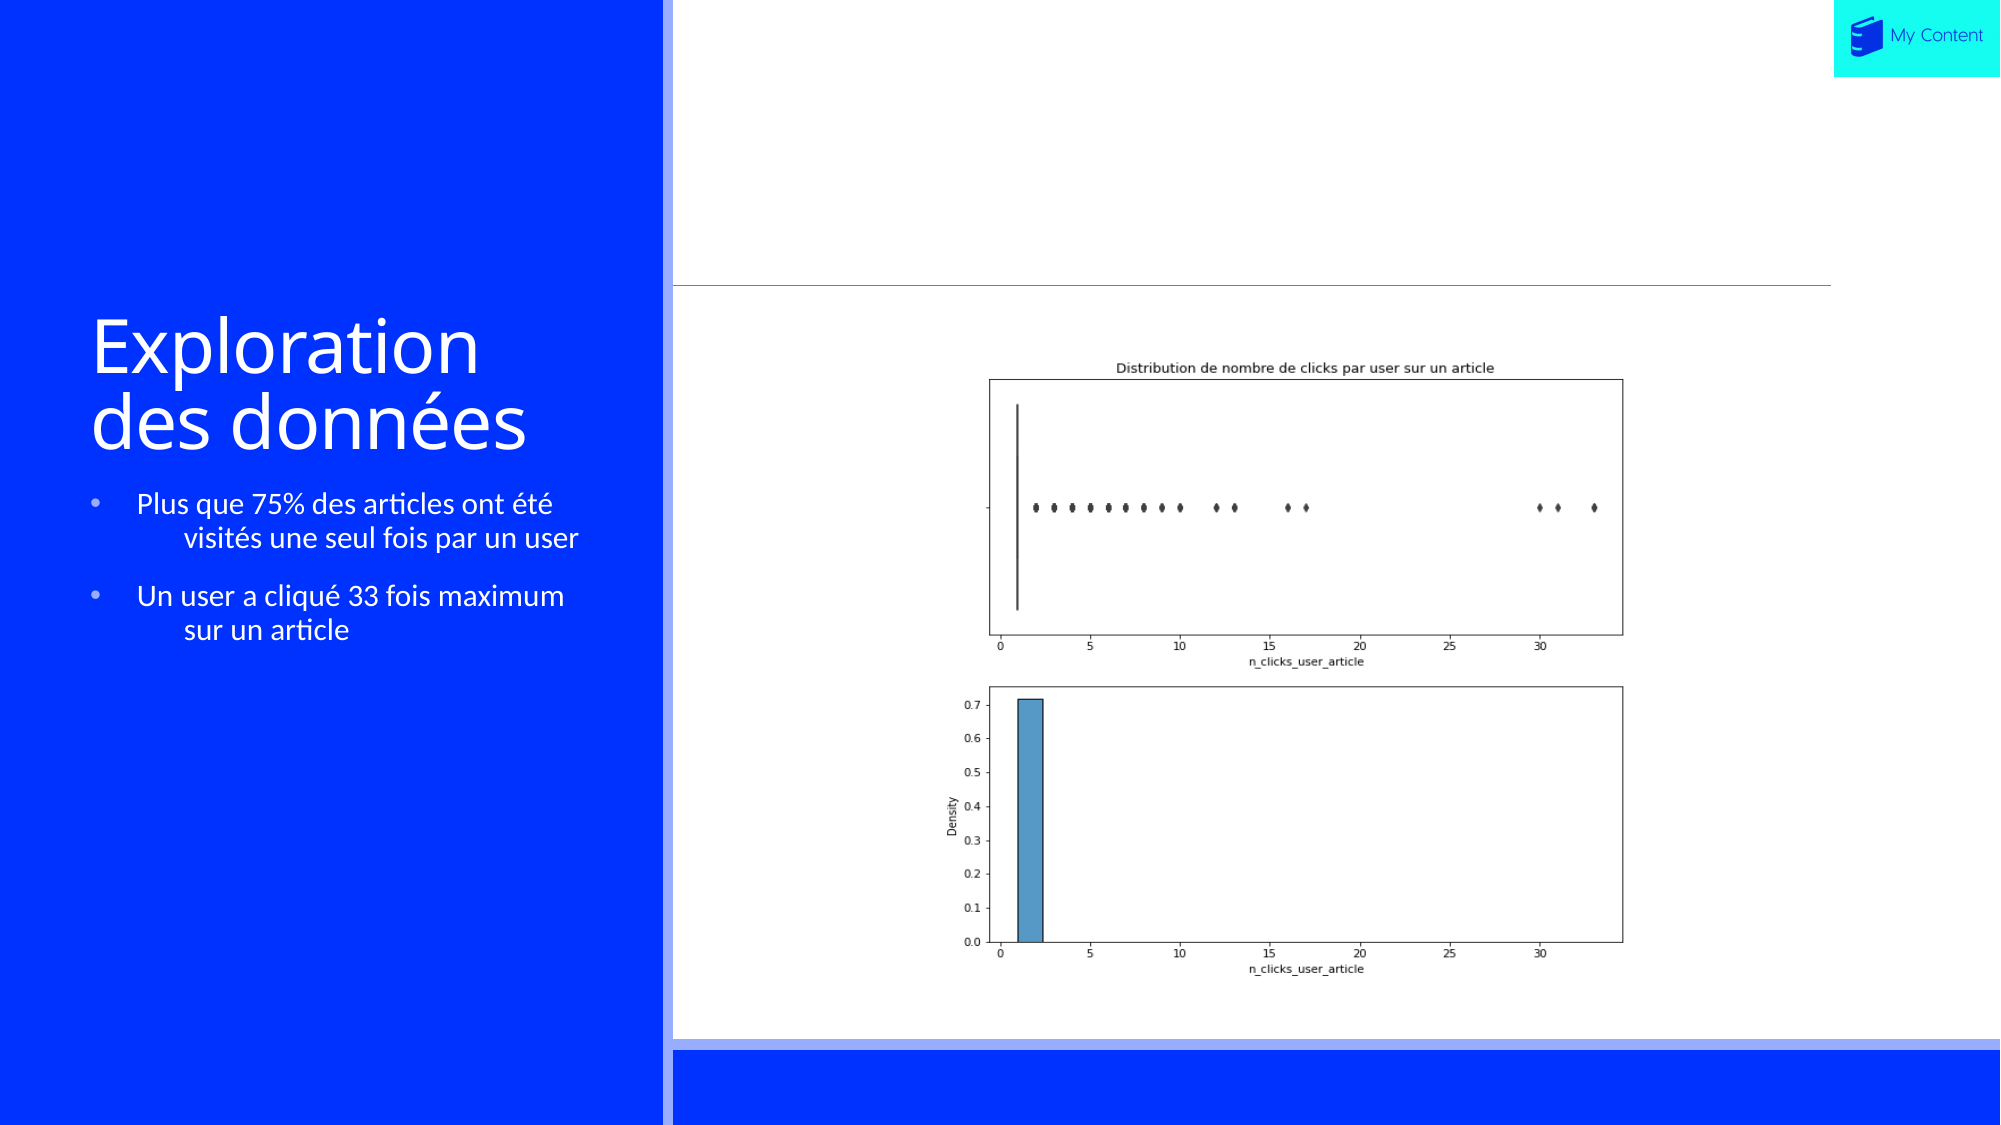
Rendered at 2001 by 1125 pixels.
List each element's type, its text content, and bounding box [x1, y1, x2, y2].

list Plus que 75% des articles ont été visités une seul fois par un user Un user a cliqué 33 fois maximum sur un article [75, 479, 601, 1035]
title Exploration des données [75, 97, 601, 473]
picture [887, 290, 1704, 1035]
picture [1834, 0, 2000, 77]
